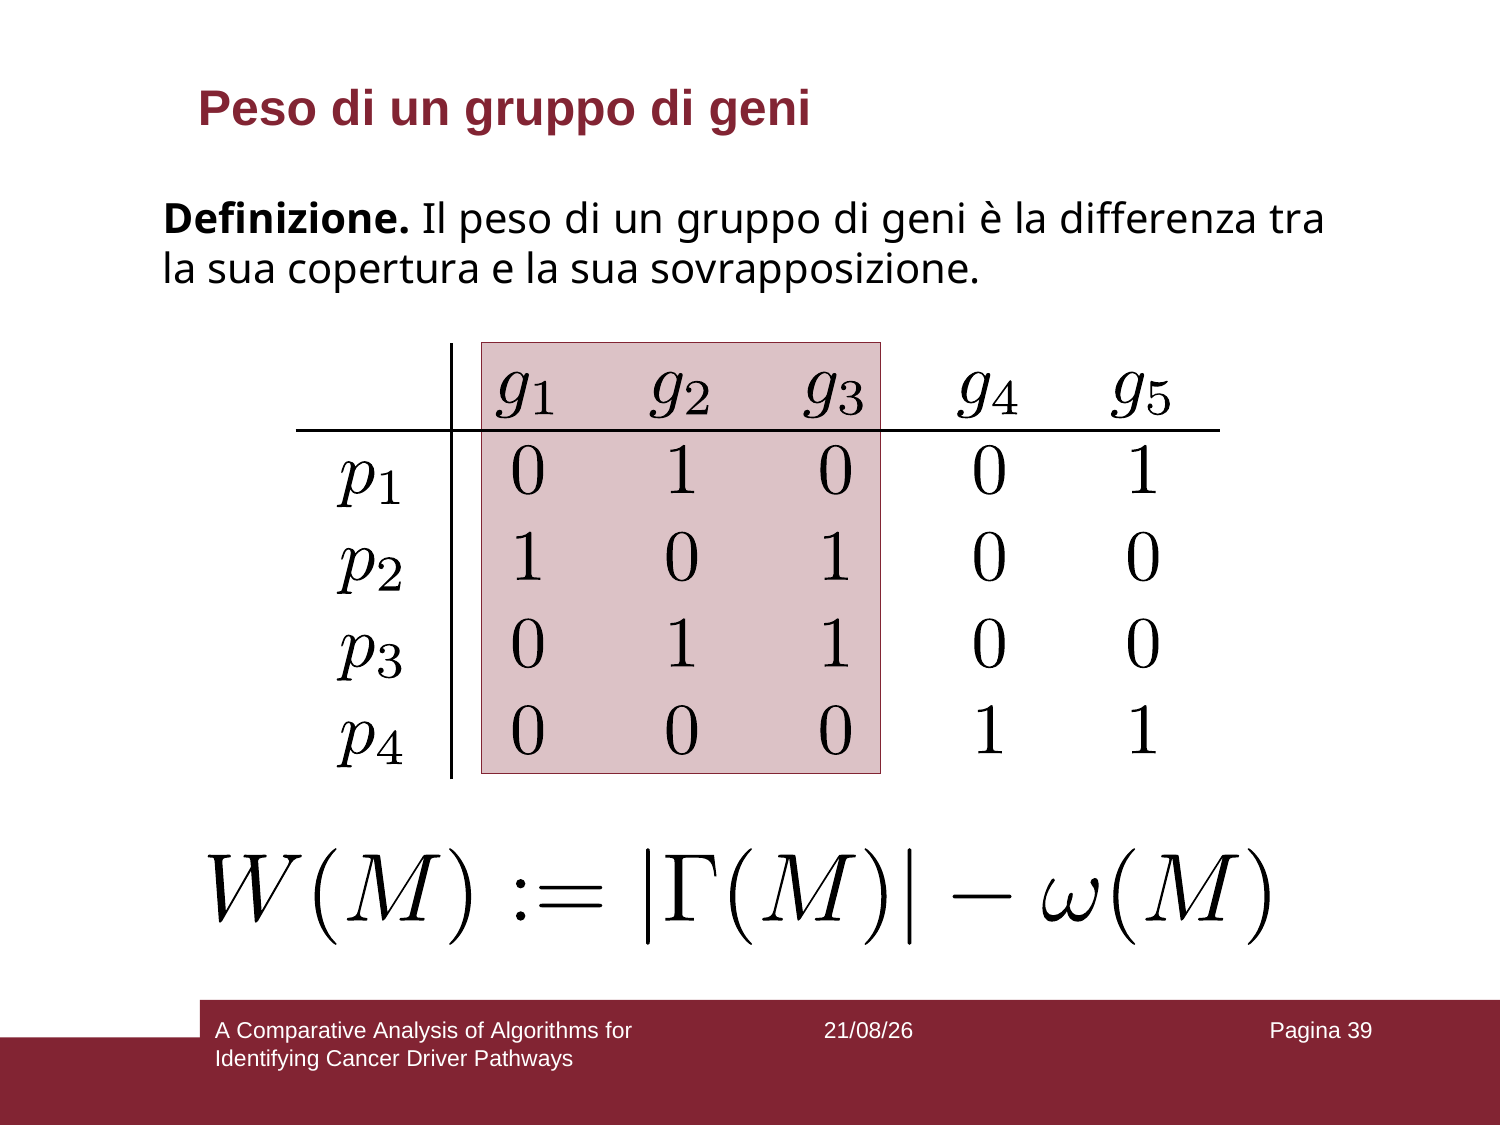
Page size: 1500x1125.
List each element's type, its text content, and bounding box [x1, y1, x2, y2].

text_box A Comparative Analysis of Algorithms for Identifying Cancer Driver Pathways [199, 1008, 676, 1084]
title Peso di un gruppo di geni [183, 67, 1400, 150]
text_box Pagina <number> [1074, 1008, 1388, 1084]
text_box 22/10/24 [712, 1008, 1026, 1084]
picture [295, 350, 1241, 786]
picture [207, 848, 1270, 945]
text_box Definizione. Il peso di un gruppo di geni è la differenza tra la sua copertura e la sua sovrapposizione. [147, 184, 1359, 350]
